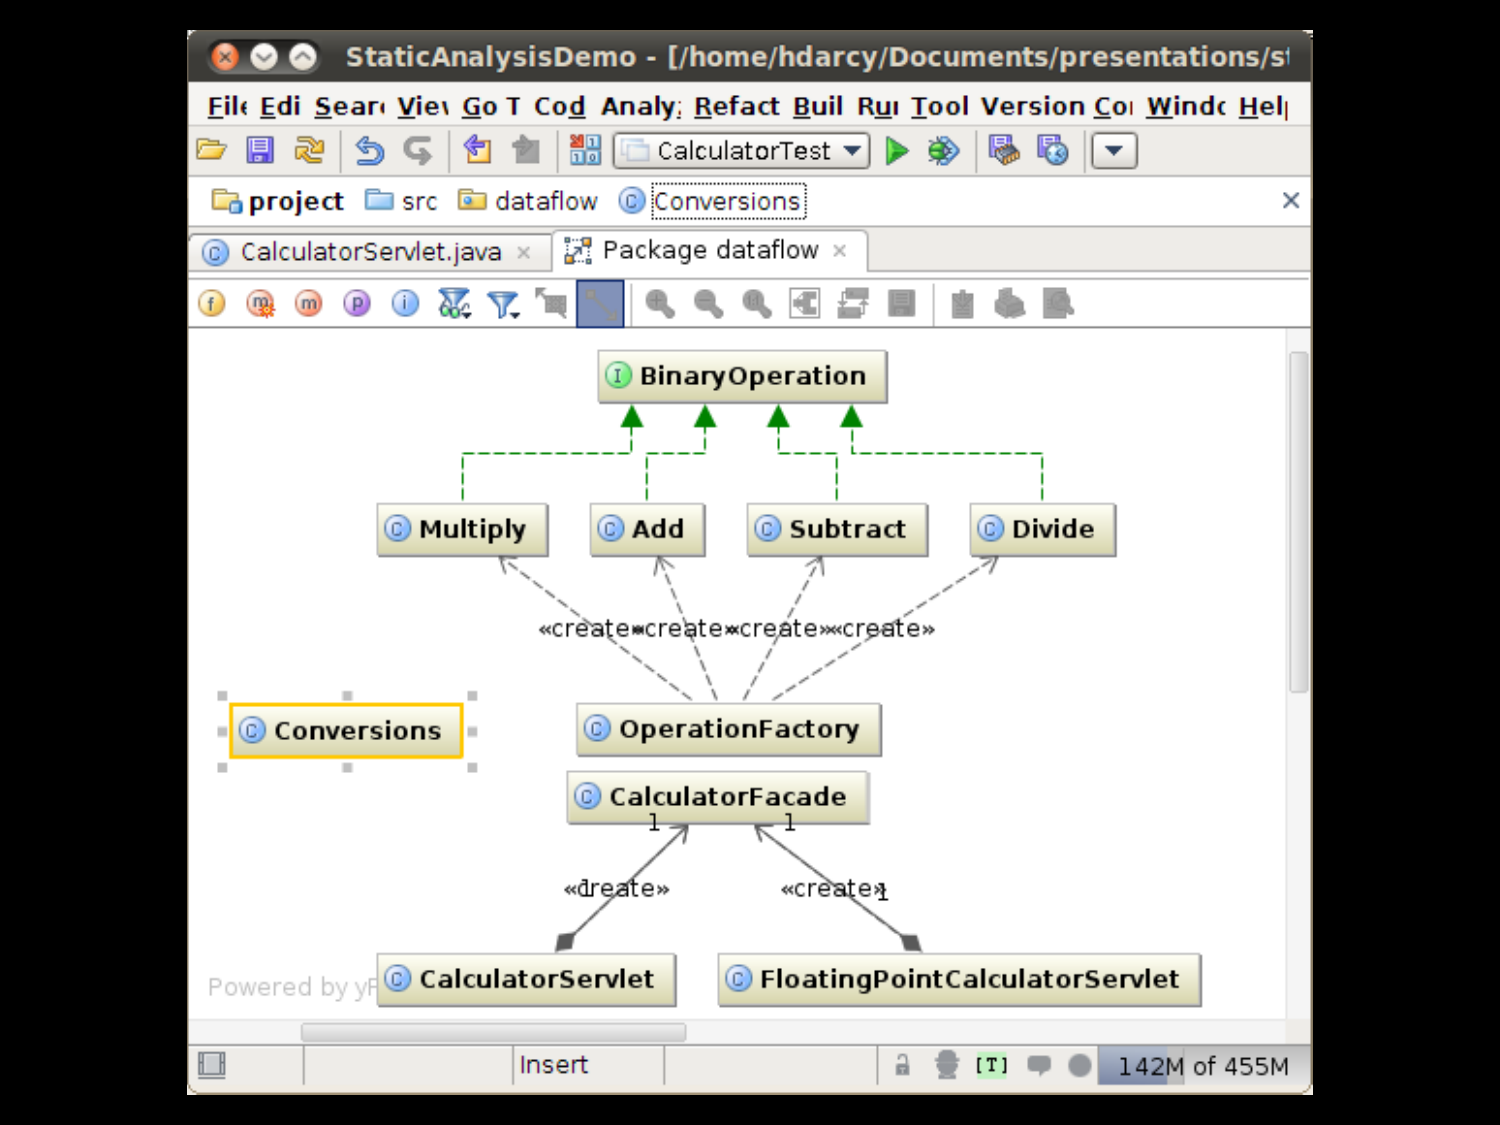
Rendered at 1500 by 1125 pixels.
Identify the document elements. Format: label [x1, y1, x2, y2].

picture [187, 30, 1313, 1095]
